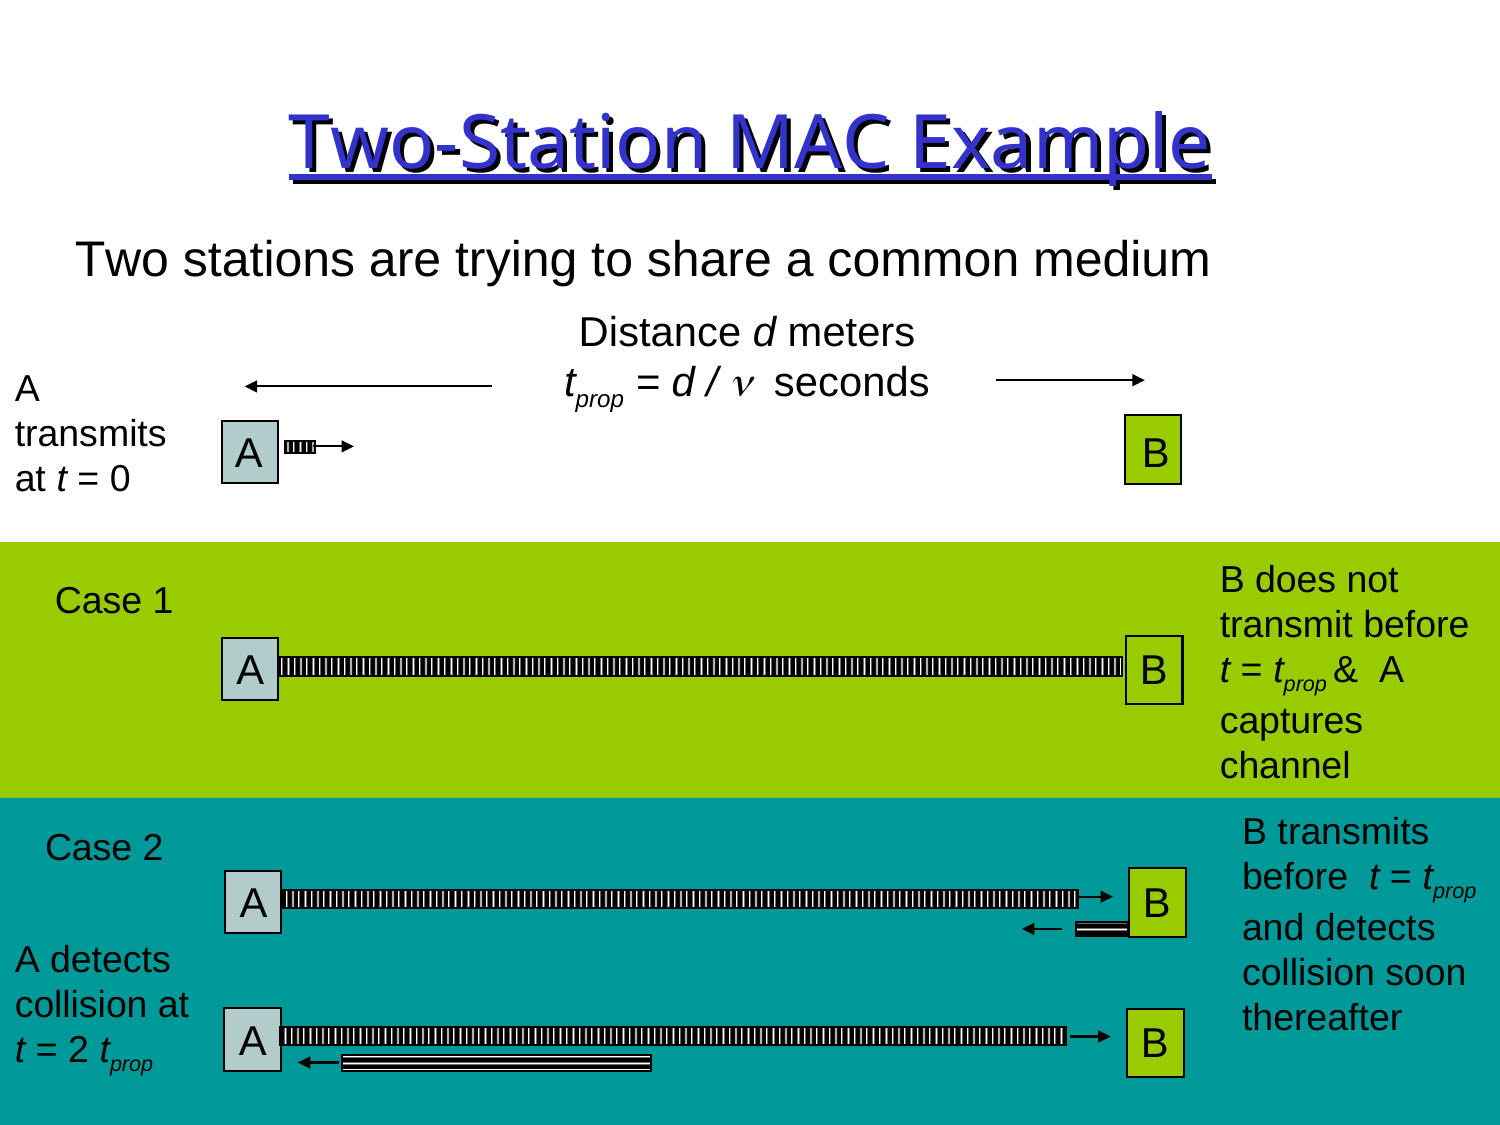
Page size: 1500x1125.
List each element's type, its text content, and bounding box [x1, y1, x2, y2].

text_box Case 1 [40, 568, 189, 629]
text_box Distance d meters tprop = d /  seconds [499, 297, 995, 420]
text_box [1124, 414, 1181, 484]
text_box A detects collision at t = 2 tprop [0, 927, 218, 1125]
text_box B [1127, 418, 1185, 484]
text_box B [1128, 868, 1186, 934]
text_box B [1125, 635, 1183, 701]
title Two-Station MAC Example [75, 45, 1426, 233]
text_box Two stations are trying to share a common medium [60, 218, 1227, 295]
text_box A transmits at t = 0 [0, 356, 210, 506]
text_box [285, 440, 315, 454]
text_box B [1126, 1008, 1184, 1074]
text_box A [221, 635, 280, 701]
text_box A [224, 1006, 282, 1071]
text_box B does not transmit before t = tprop & A captures channel [1204, 547, 1500, 794]
text_box Case 2 [30, 815, 179, 877]
text_box B transmits before t = tprop and detects collision soon thereafter [1227, 799, 1500, 1046]
text_box A [224, 868, 283, 934]
text_box A [220, 418, 278, 484]
text_box [0, 542, 1500, 1125]
